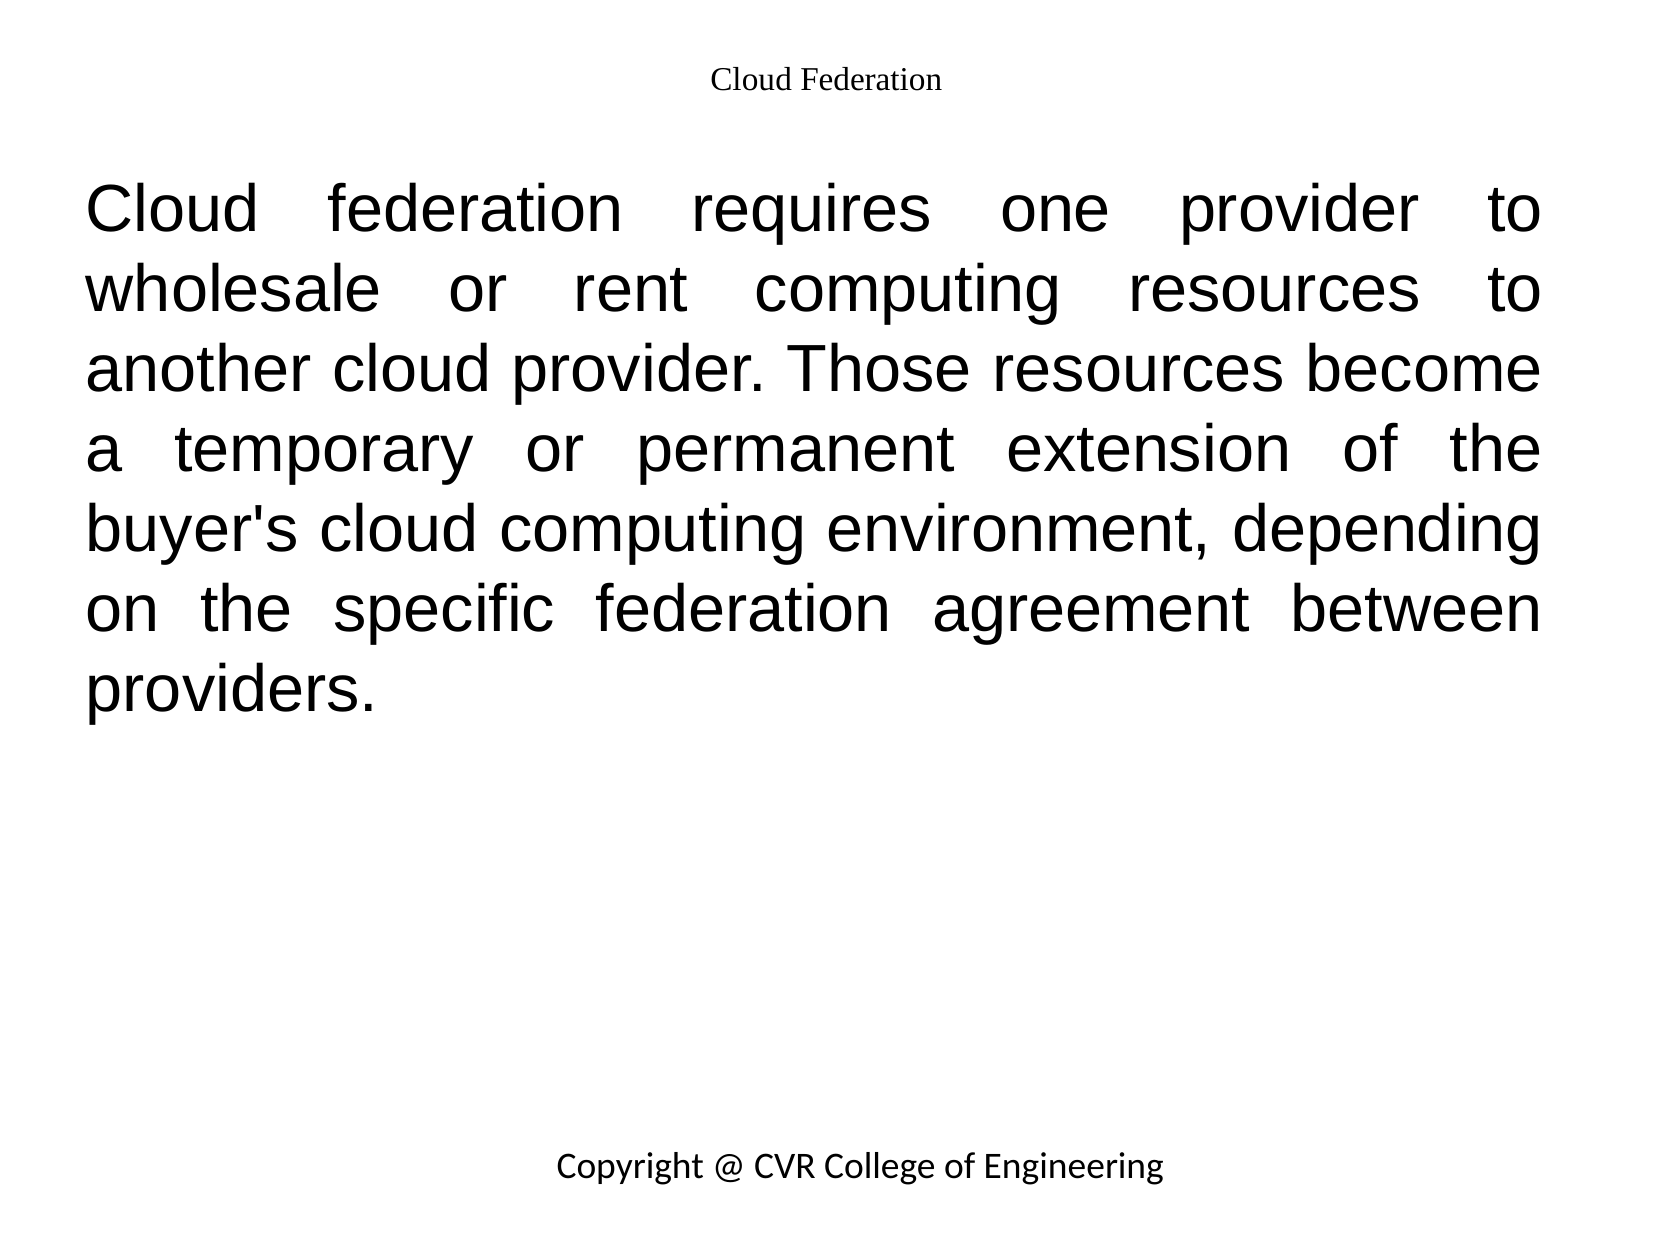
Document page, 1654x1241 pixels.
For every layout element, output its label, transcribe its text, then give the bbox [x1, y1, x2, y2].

title Cloud Federation [82, 49, 1571, 211]
list Cloud federation requires one provider to wholesale or rent computing resources to another cloud provider. Those resources become a temporary or permanent extension of the buyer's cloud computing environment, depending on the specific federation agreement between providers. [70, 157, 1559, 877]
